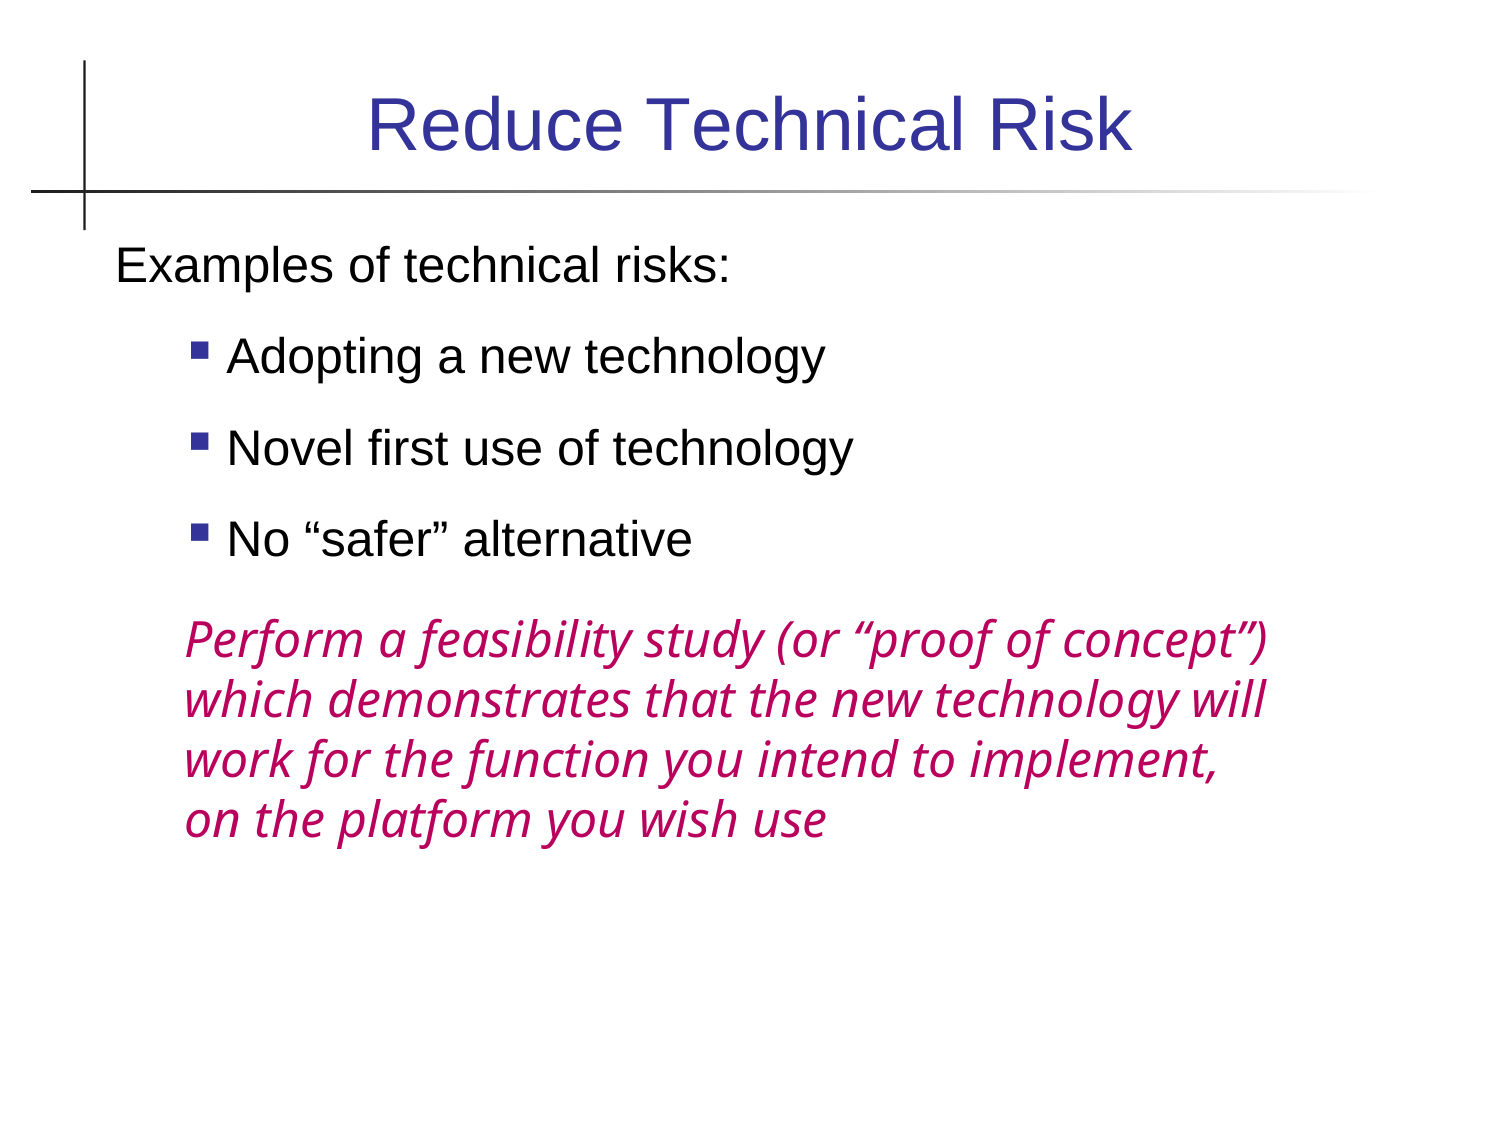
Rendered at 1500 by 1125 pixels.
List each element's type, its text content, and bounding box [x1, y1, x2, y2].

text_box Perform a feasibility study (or “proof of concept”) which demonstrates that the new technology will work for the function you intend to implement, on the platform you wish use [169, 599, 1284, 856]
list Examples of technical risks: Adopting a new technology Novel first use of technology No “safer” alternative [100, 224, 1400, 958]
title Reduce Technical Risk [100, 30, 1400, 173]
